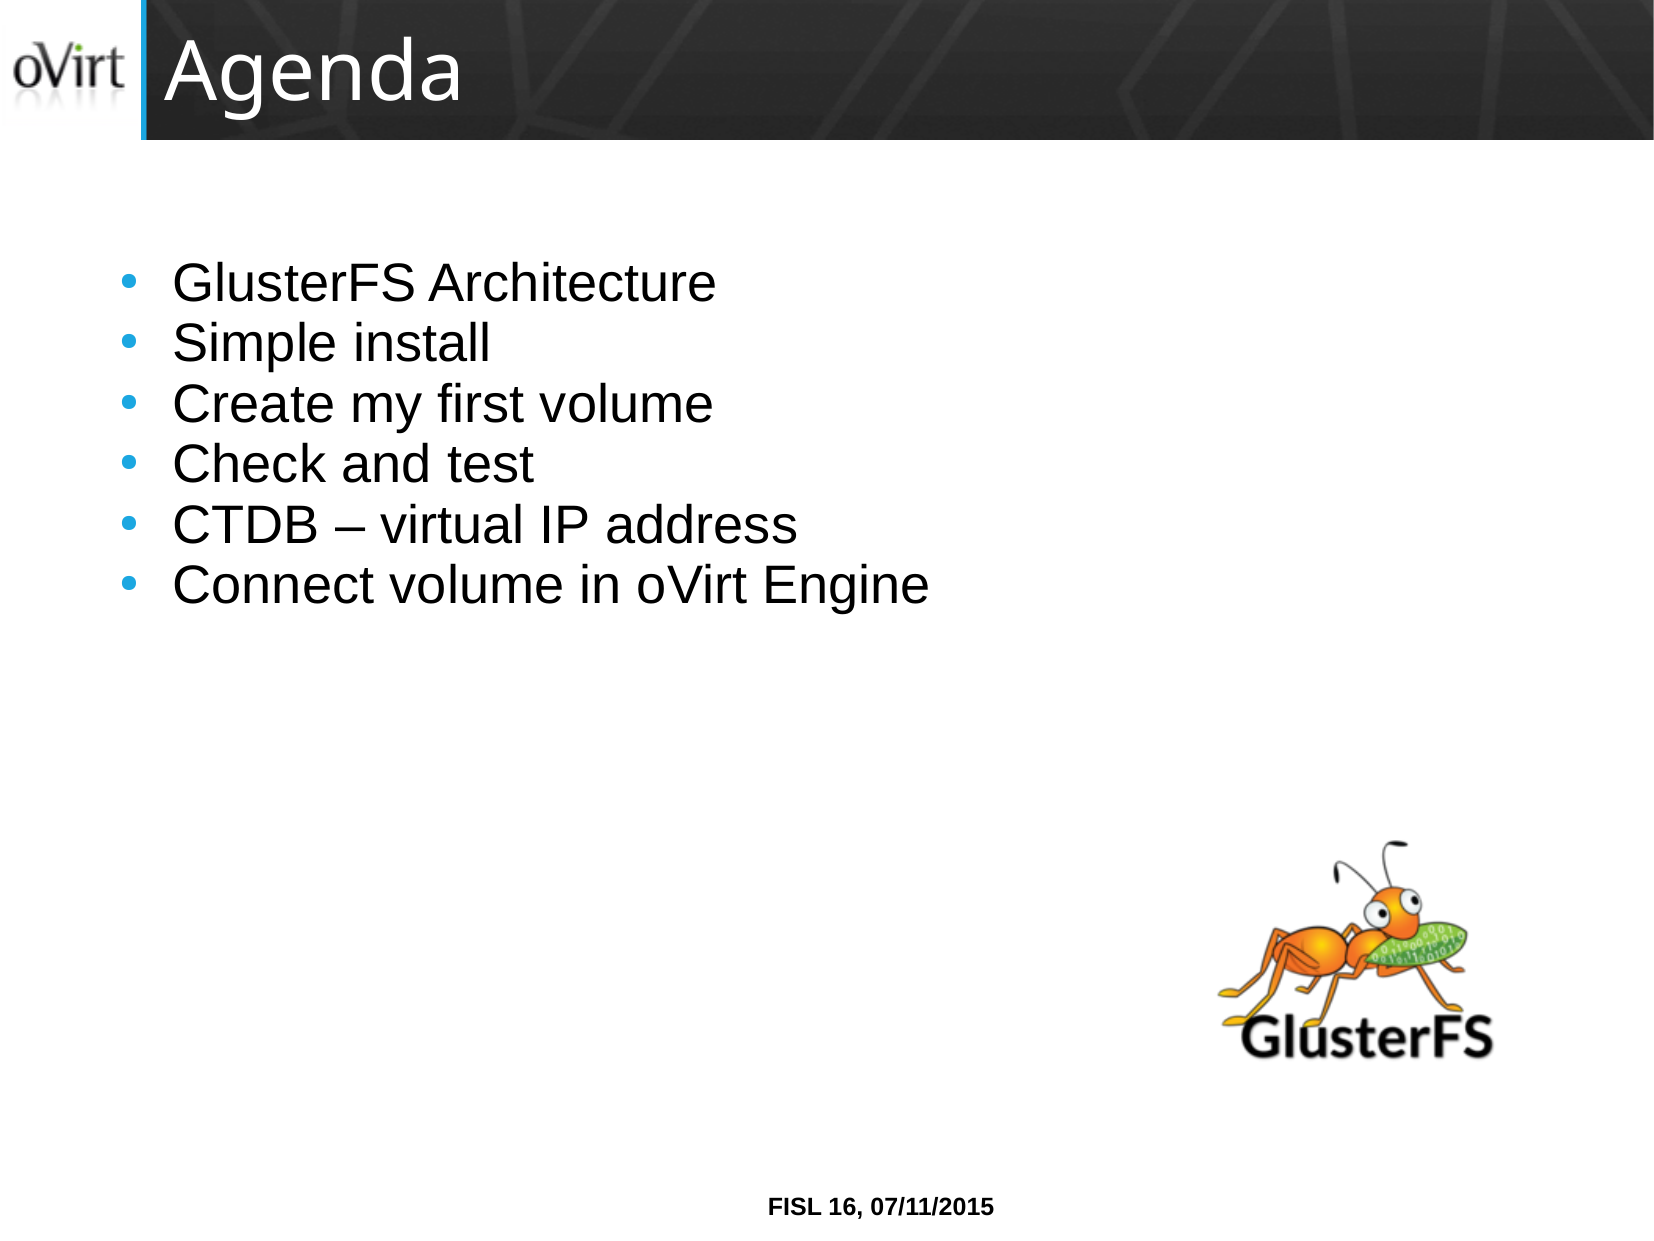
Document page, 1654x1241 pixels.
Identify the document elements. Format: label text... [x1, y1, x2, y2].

title Agenda [164, 11, 1653, 126]
picture [1215, 839, 1497, 1062]
picture [0, 0, 1654, 140]
text_box GlusterFS Architecture Simple install Create my first volume Check and test CTDB – virtual IP address Connect volume in oVirt Engine [86, 244, 1576, 1126]
